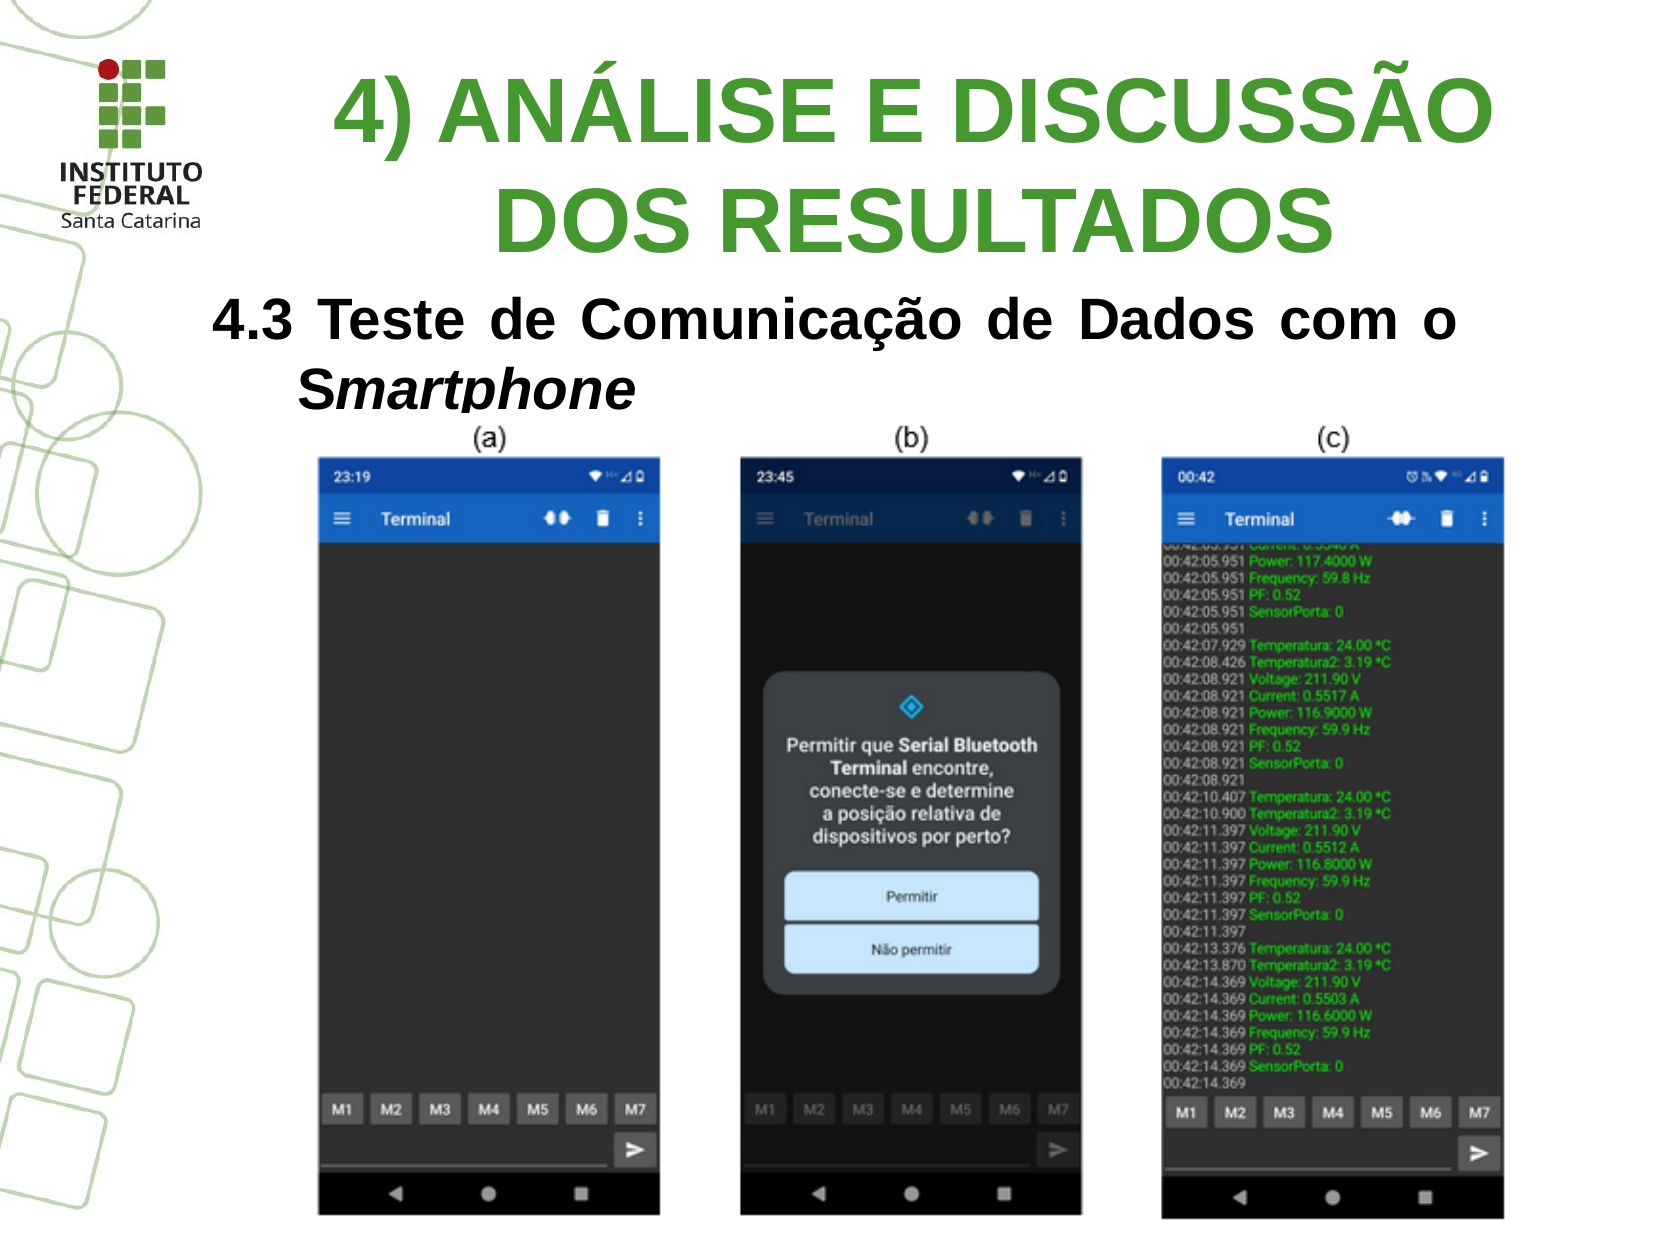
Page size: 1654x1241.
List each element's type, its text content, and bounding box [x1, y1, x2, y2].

picture [0, 0, 1654, 1241]
title 4) ANÁLISE E DISCUSSÃO DOS RESULTADOS [259, 50, 1571, 271]
list 4.3 Teste de Comunicação de Dados com o Smartphone [212, 186, 1460, 1183]
